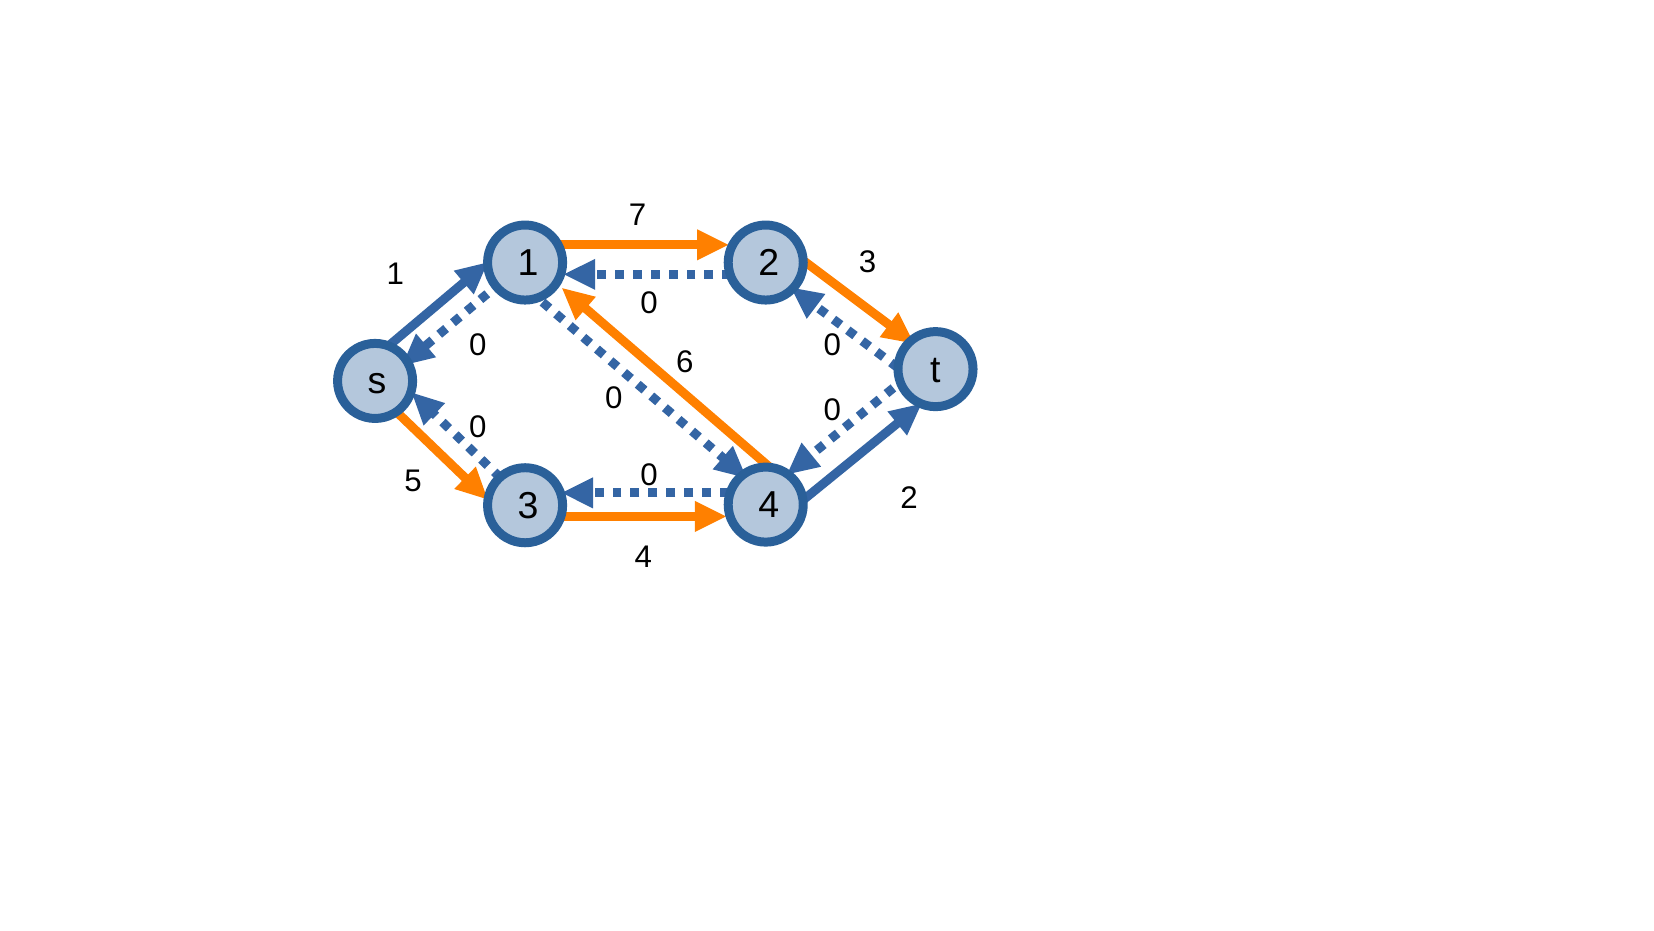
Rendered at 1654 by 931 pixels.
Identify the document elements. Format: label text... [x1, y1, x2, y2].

text_box 3 [487, 467, 563, 543]
text_box 2 [728, 225, 804, 301]
text_box 7 [613, 189, 661, 240]
text_box 0 [808, 384, 856, 435]
text_box 0 [454, 402, 502, 452]
text_box 1 [487, 225, 563, 301]
text_box 3 [844, 237, 892, 287]
text_box 0 [625, 449, 673, 500]
text_box 0 [454, 319, 502, 370]
text_box 1 [371, 248, 419, 299]
text_box 0 [590, 372, 638, 423]
text_box s [337, 343, 413, 419]
text_box 0 [625, 278, 673, 328]
text_box 6 [661, 337, 709, 387]
text_box 0 [808, 319, 856, 370]
text_box 4 [728, 467, 804, 543]
text_box 2 [885, 473, 933, 523]
text_box 5 [389, 455, 437, 506]
text_box 4 [619, 532, 667, 582]
text_box t [897, 331, 974, 407]
